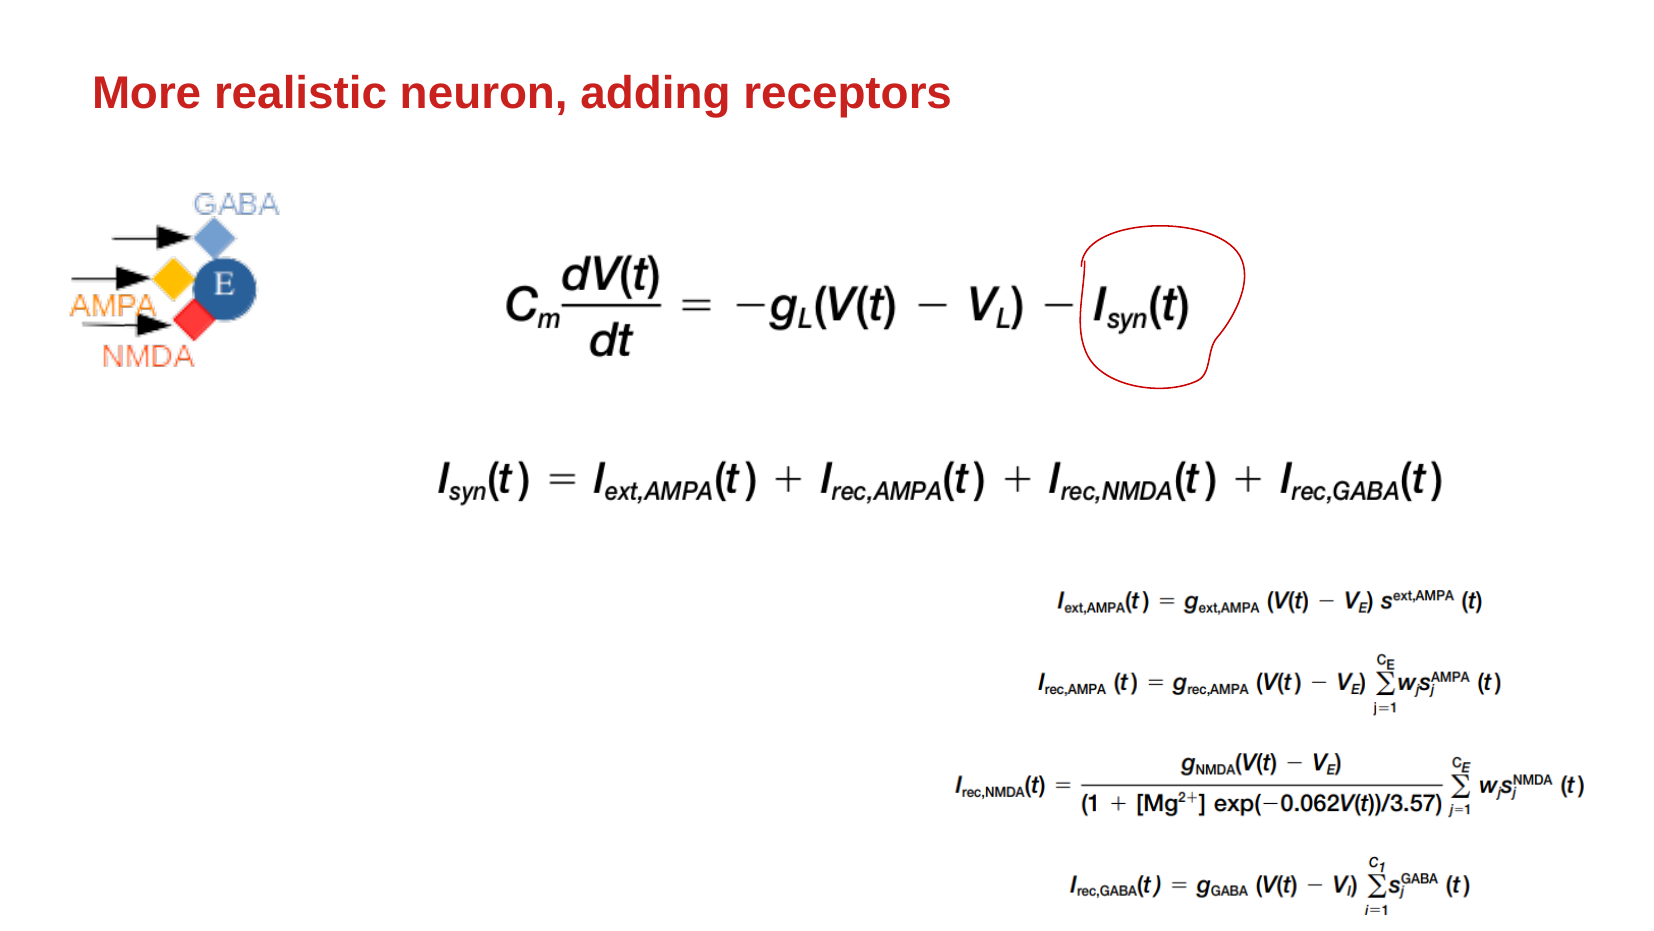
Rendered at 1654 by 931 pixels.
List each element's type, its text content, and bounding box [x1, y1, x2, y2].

picture [1081, 280, 1191, 387]
picture [420, 434, 1469, 530]
picture [930, 581, 1592, 916]
picture [1175, 385, 1191, 389]
picture [51, 177, 316, 406]
picture [480, 280, 1143, 389]
text_box More realistic neuron, adding receptors [77, 60, 1276, 280]
